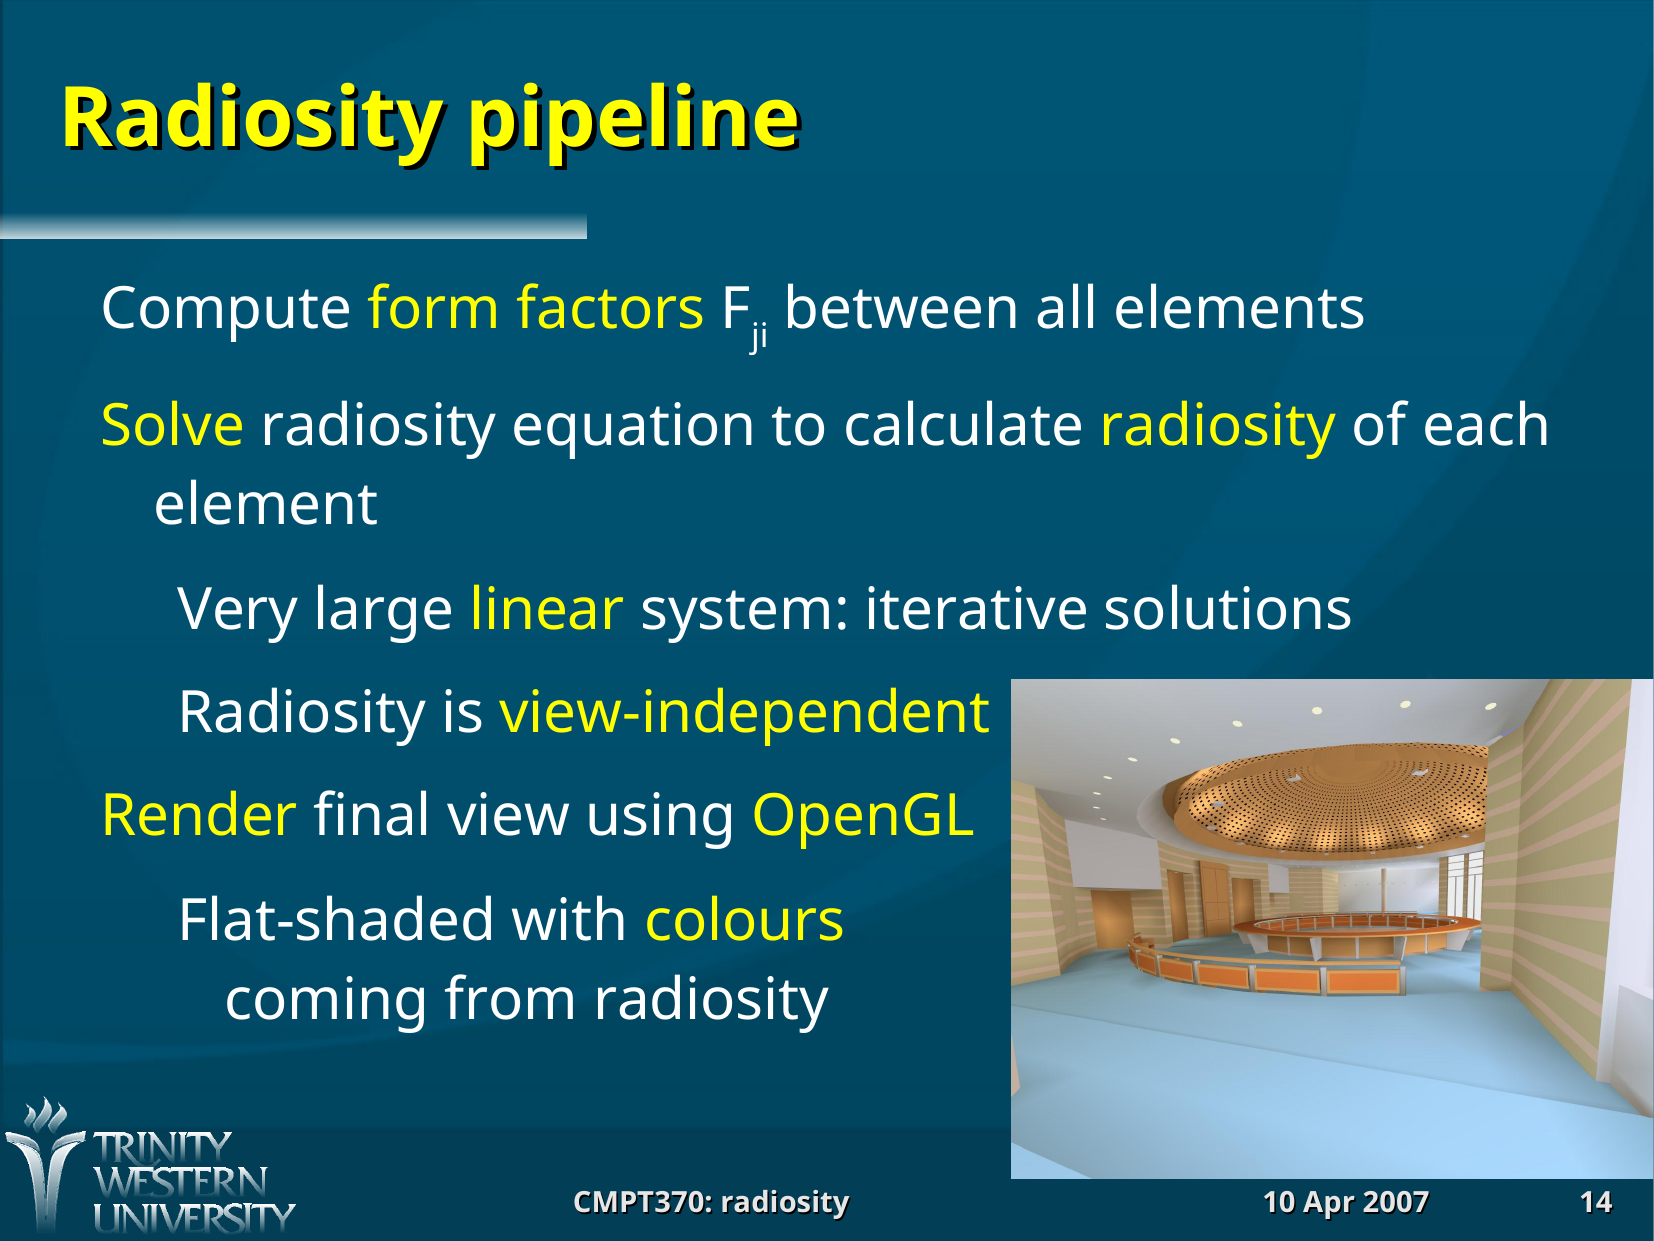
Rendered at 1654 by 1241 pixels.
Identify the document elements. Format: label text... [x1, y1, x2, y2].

picture [0, 233, 586, 238]
list Compute form factors Fji between all elements Solve radiosity equation to calculate radiosity of each element Very large linear system: iterative solutions Radiosity is view-independent Render final view using OpenGL Flat-shaded with colours coming from radiosity [82, 266, 1571, 1094]
title Radiosity pipeline [59, 27, 1548, 201]
picture [1012, 680, 1654, 1178]
picture [0, 214, 586, 232]
picture [38, 1227, 54, 1232]
